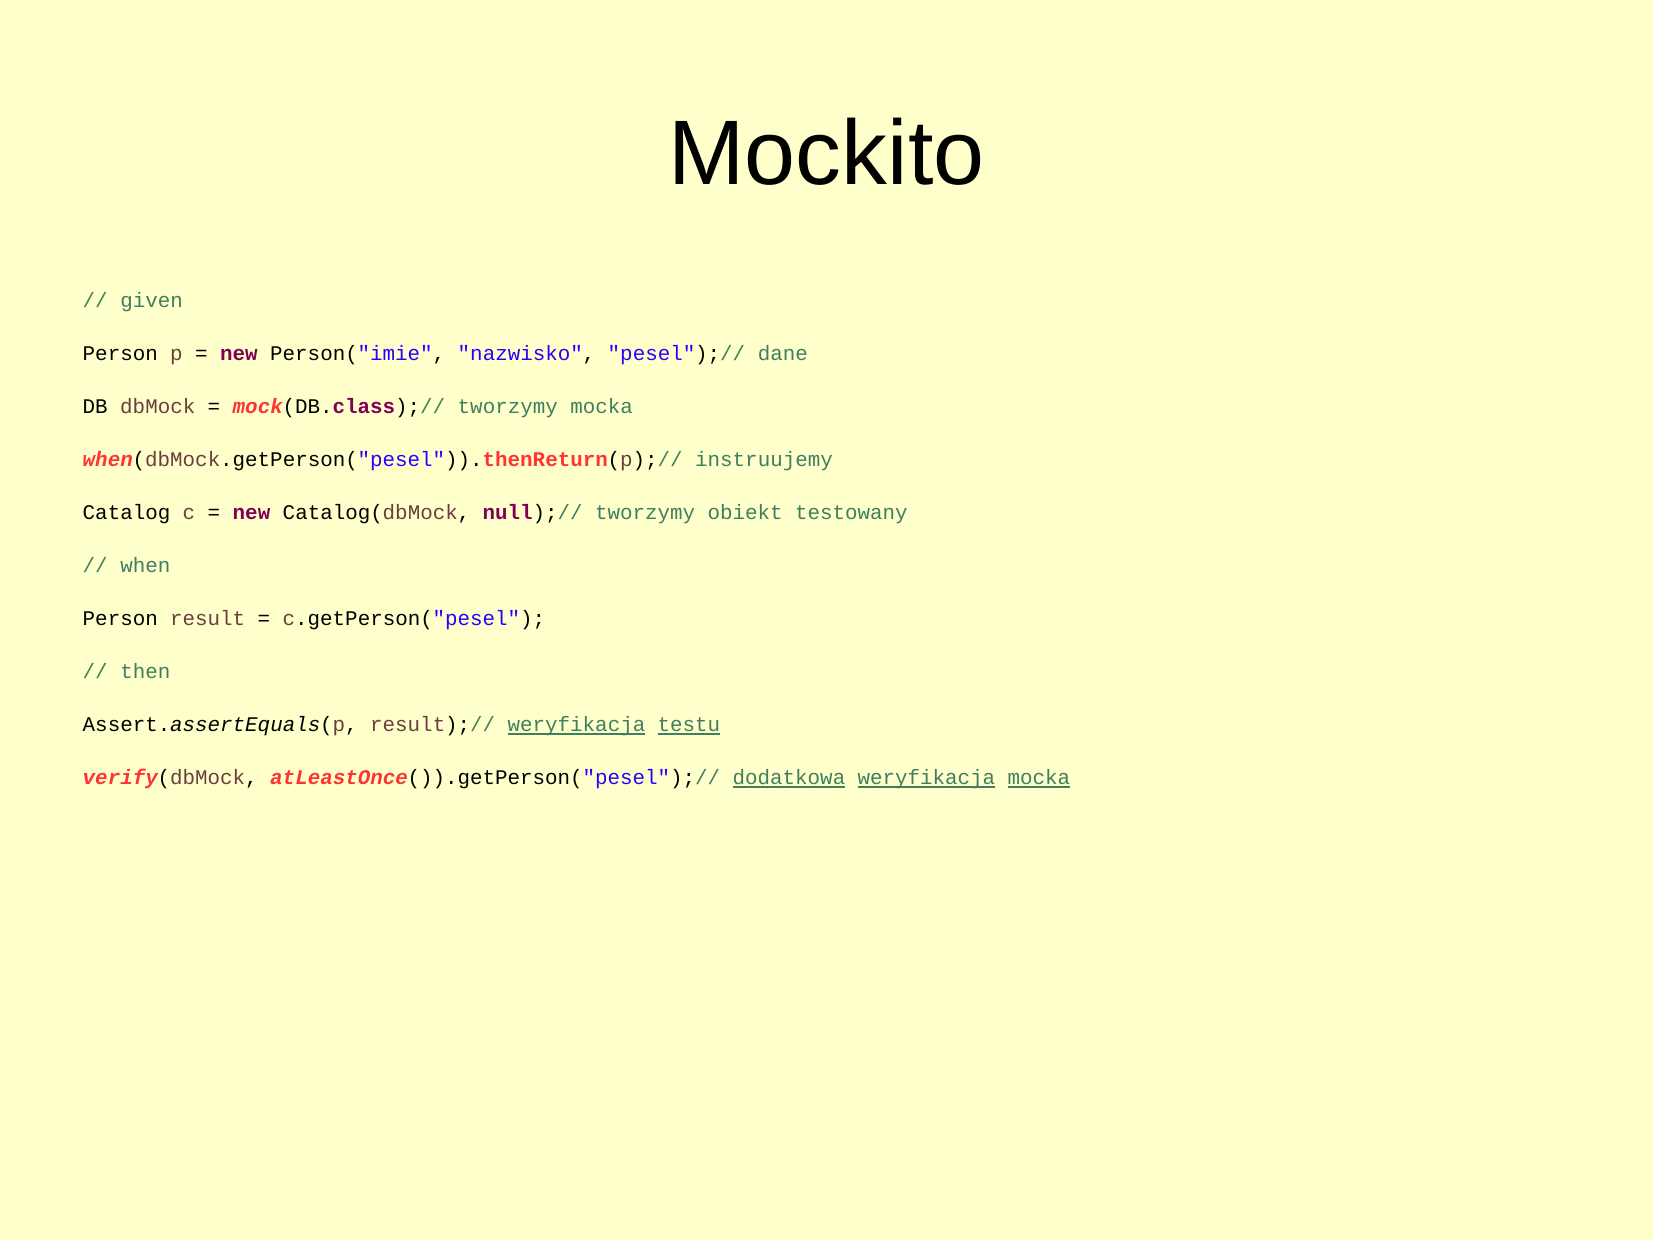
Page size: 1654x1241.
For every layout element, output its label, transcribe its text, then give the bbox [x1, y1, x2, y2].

list // given Person p = new Person("imie", "nazwisko", "pesel");// dane DB dbMock = mock(DB.class);// tworzymy mocka when(dbMock.getPerson("pesel")).thenReturn(p);// instruujemy Catalog c = new Catalog(dbMock, null);// tworzymy obiekt testowany // when Person result = c.getPerson("pesel"); // then Assert.assertEquals(p, result);// weryfikacja testu verify(dbMock, atLeastOnce()).getPerson("pesel");// dodatkowa weryfikacja mocka [82, 290, 1571, 1109]
title Mockito [82, 49, 1571, 257]
